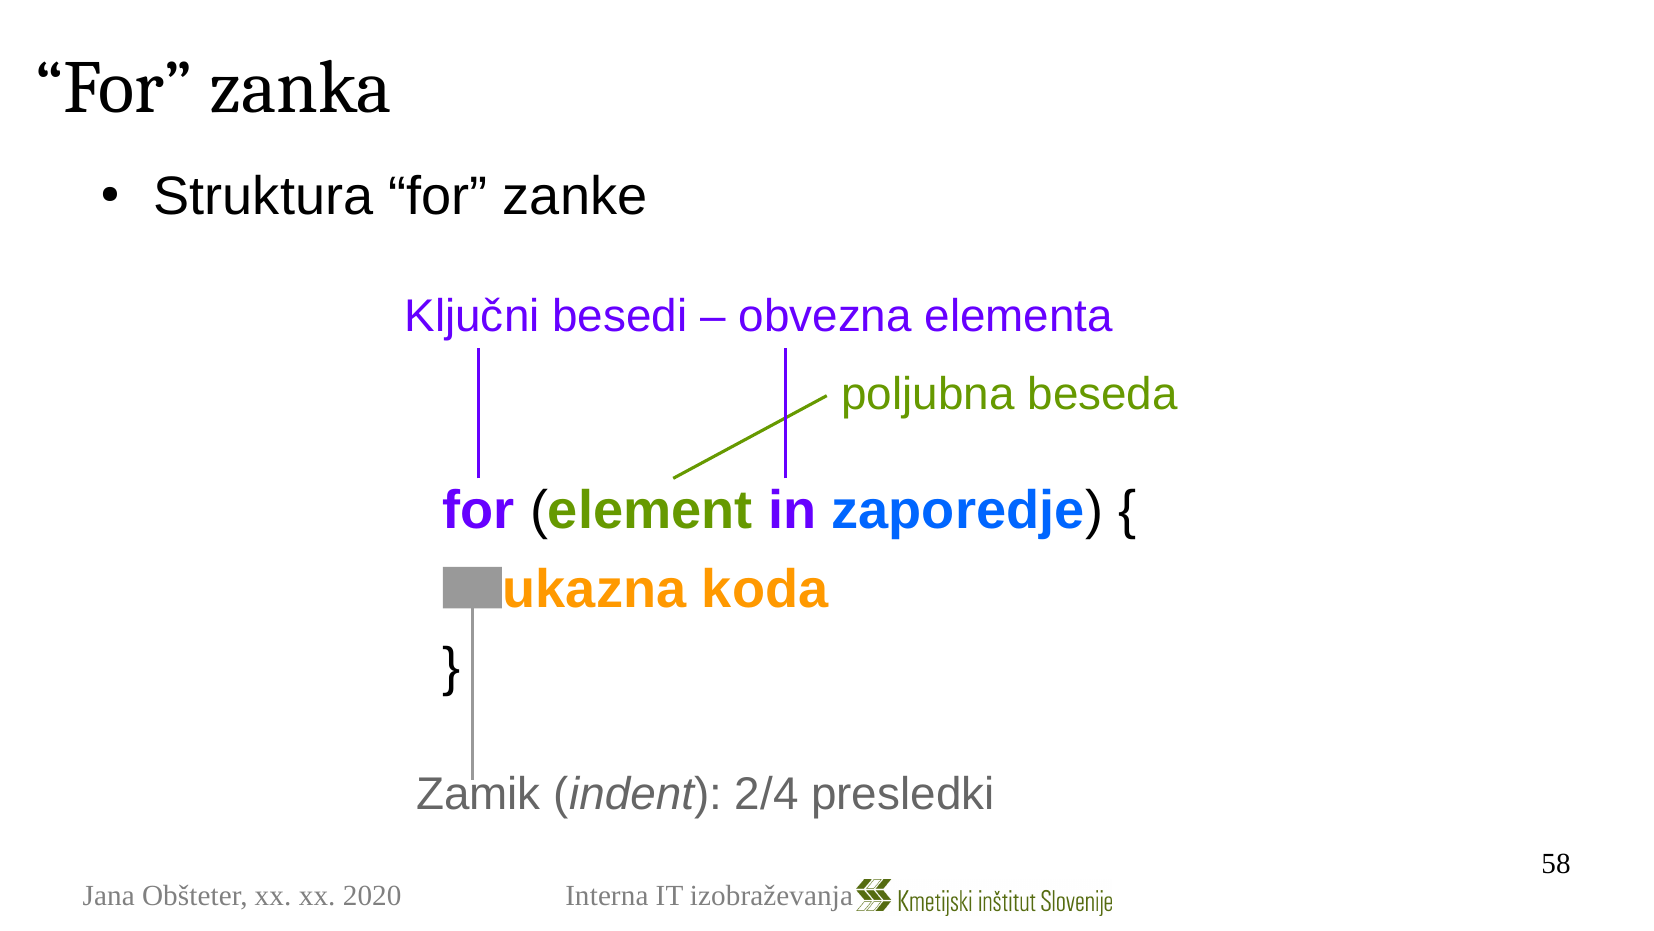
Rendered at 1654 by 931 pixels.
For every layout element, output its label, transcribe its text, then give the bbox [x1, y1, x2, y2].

list Struktura “for” zanke for (element in zaporedje) { ukazna koda } [82, 165, 1642, 827]
text_box [442, 566, 502, 609]
text_box poljubna beseda [826, 360, 1229, 478]
text_box Zamik (indent): 2/4 presledki [401, 760, 1205, 827]
text_box Ključni besedi – obvezna elementa [389, 282, 1193, 349]
picture [856, 879, 1112, 916]
title “For” zanka [35, 21, 1524, 154]
